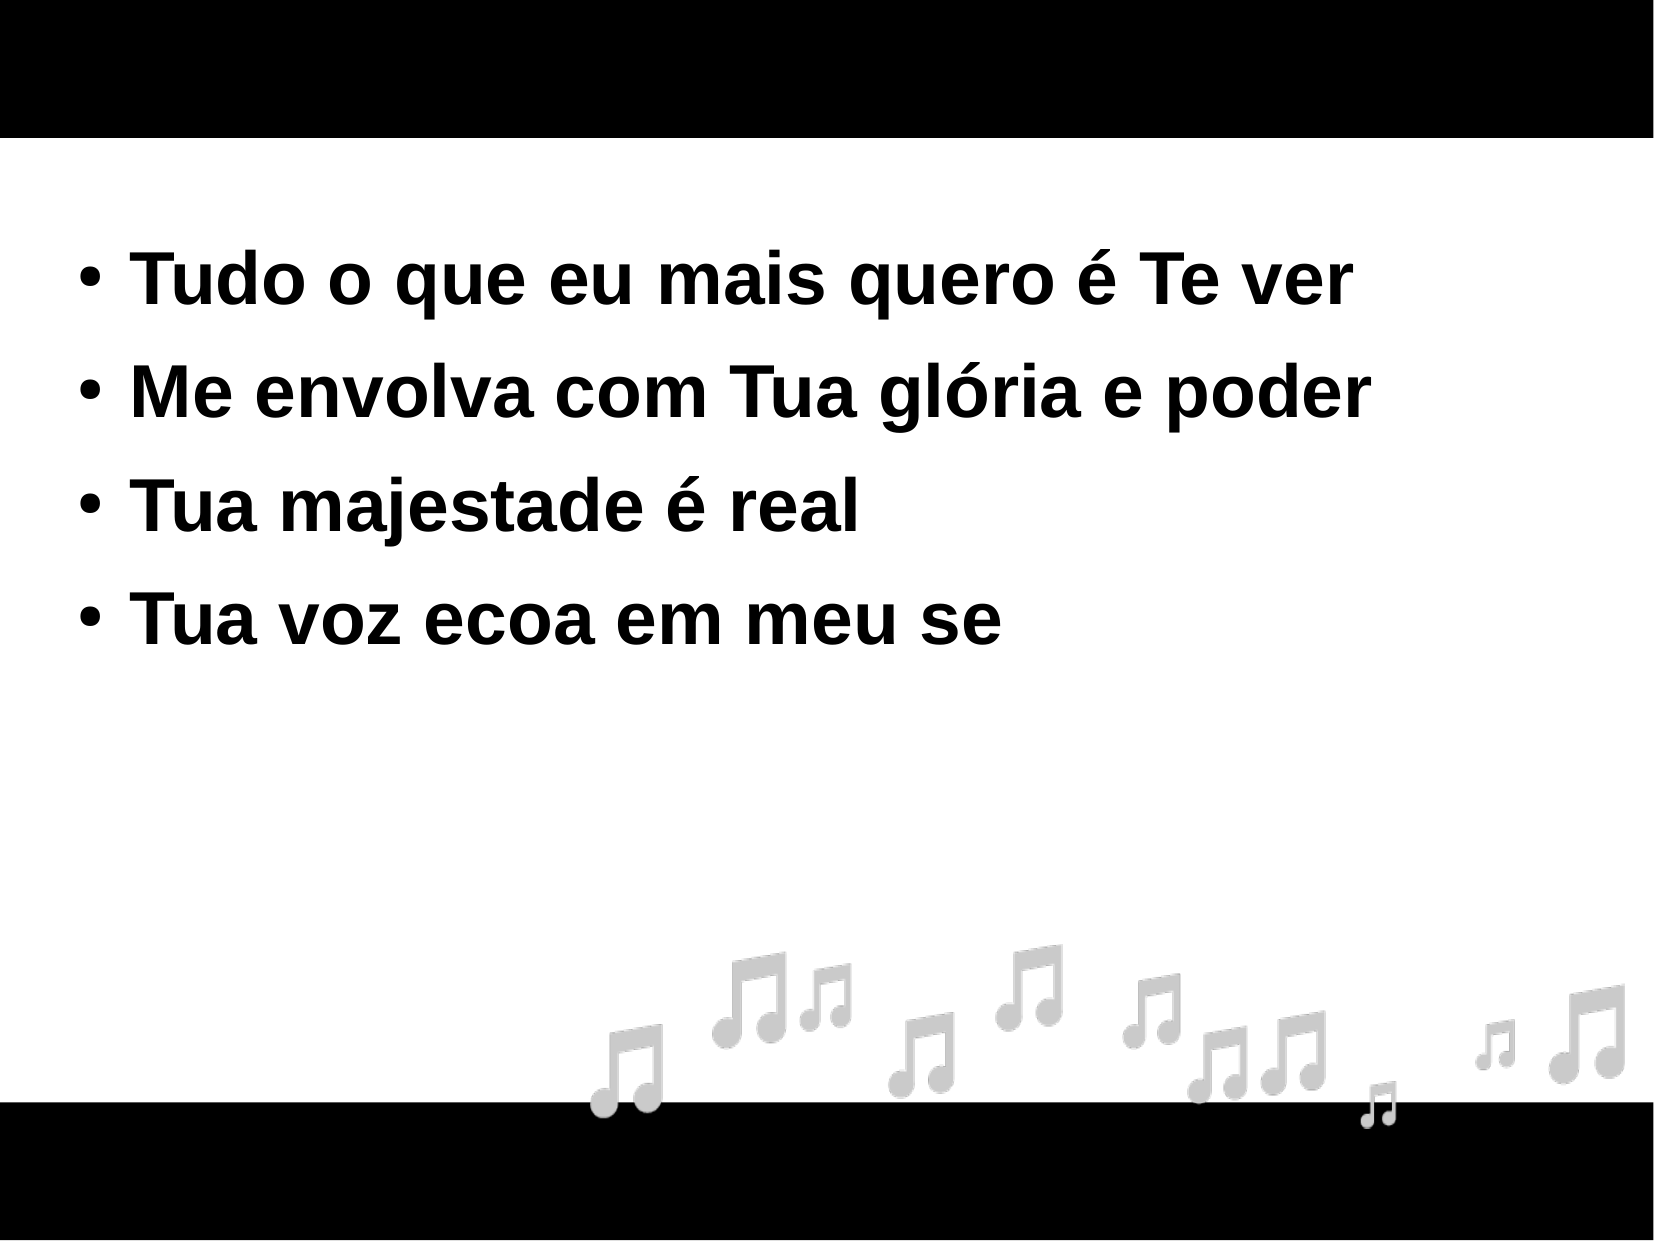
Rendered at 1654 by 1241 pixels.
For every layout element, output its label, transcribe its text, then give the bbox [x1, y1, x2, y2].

list Tudo o que eu mais quero é Te ver Me envolva com Tua glória e poder Tua majestade é real Tua voz ecoa em meu se [59, 236, 1595, 1024]
